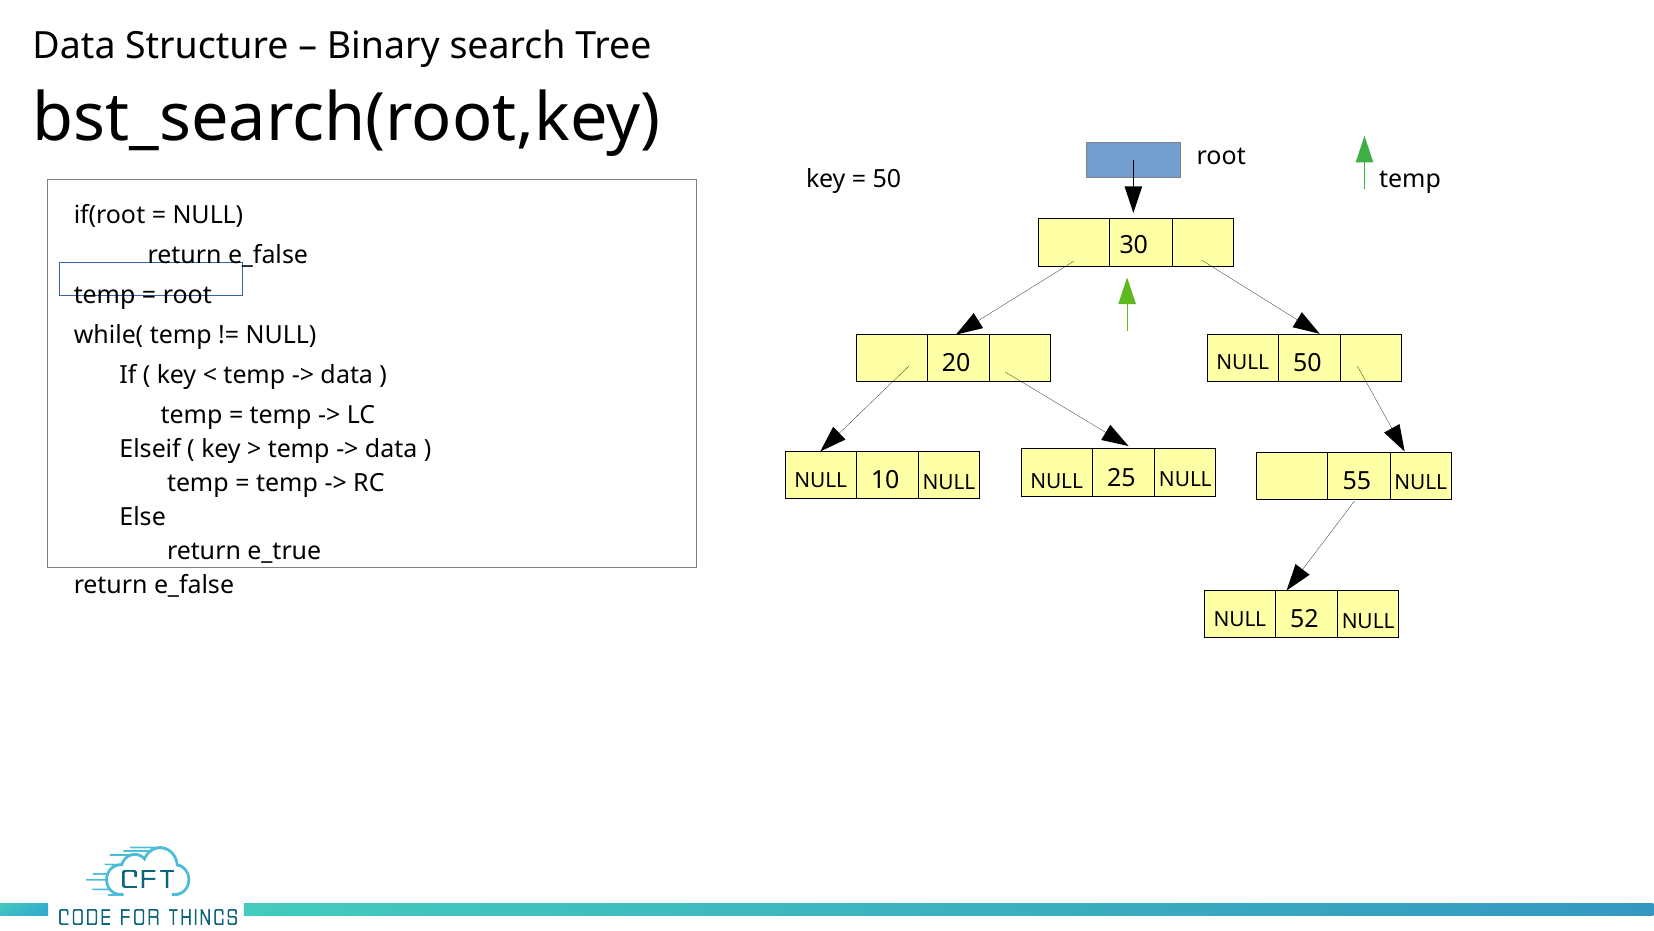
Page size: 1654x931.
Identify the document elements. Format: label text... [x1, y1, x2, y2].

picture [59, 846, 237, 925]
text_box NULL [1015, 458, 1100, 498]
text_box [785, 451, 856, 457]
text_box [1391, 452, 1452, 460]
text_box 25 [1092, 451, 1155, 497]
text_box 55 [1327, 455, 1390, 500]
text_box key = 50 [791, 153, 945, 198]
text_box [856, 334, 927, 382]
text_box NULL [1201, 340, 1286, 380]
text_box [47, 179, 697, 568]
text_box 10 [856, 454, 918, 499]
text_box [1086, 142, 1181, 178]
text_box [990, 334, 1051, 382]
text_box NULL [908, 459, 992, 499]
text_box [1204, 590, 1275, 596]
text_box 30 [1104, 219, 1167, 264]
text_box [919, 451, 980, 459]
text_box 52 [1275, 593, 1338, 638]
text_box [1038, 218, 1109, 267]
text_box [1173, 218, 1234, 267]
text_box 20 [927, 337, 989, 382]
text_box NULL [1144, 456, 1228, 496]
title Data Structure – Binary search Tree bst_search(root,key) [32, 12, 1184, 166]
text_box root [1181, 130, 1262, 175]
text_box [1110, 218, 1172, 267]
text_box NULL [1198, 596, 1283, 636]
text_box [1021, 448, 1092, 458]
text_box [1207, 334, 1278, 340]
text_box NULL [1327, 598, 1411, 638]
text_box NULL [779, 457, 863, 497]
text_box NULL [1379, 460, 1464, 500]
text_box [1338, 590, 1399, 598]
text_box 50 [1278, 337, 1341, 382]
text_box [1256, 452, 1327, 500]
text_box temp [1364, 153, 1460, 198]
text_box if(root = NULL) return e_false temp = root while( temp != NULL) If ( key < temp -> data ) temp = temp -> LC Elseif ( key > temp -> data ) temp = temp -> RC Else return e_true return e_false [59, 189, 556, 556]
text_box [1341, 334, 1402, 382]
text_box [1155, 448, 1216, 456]
